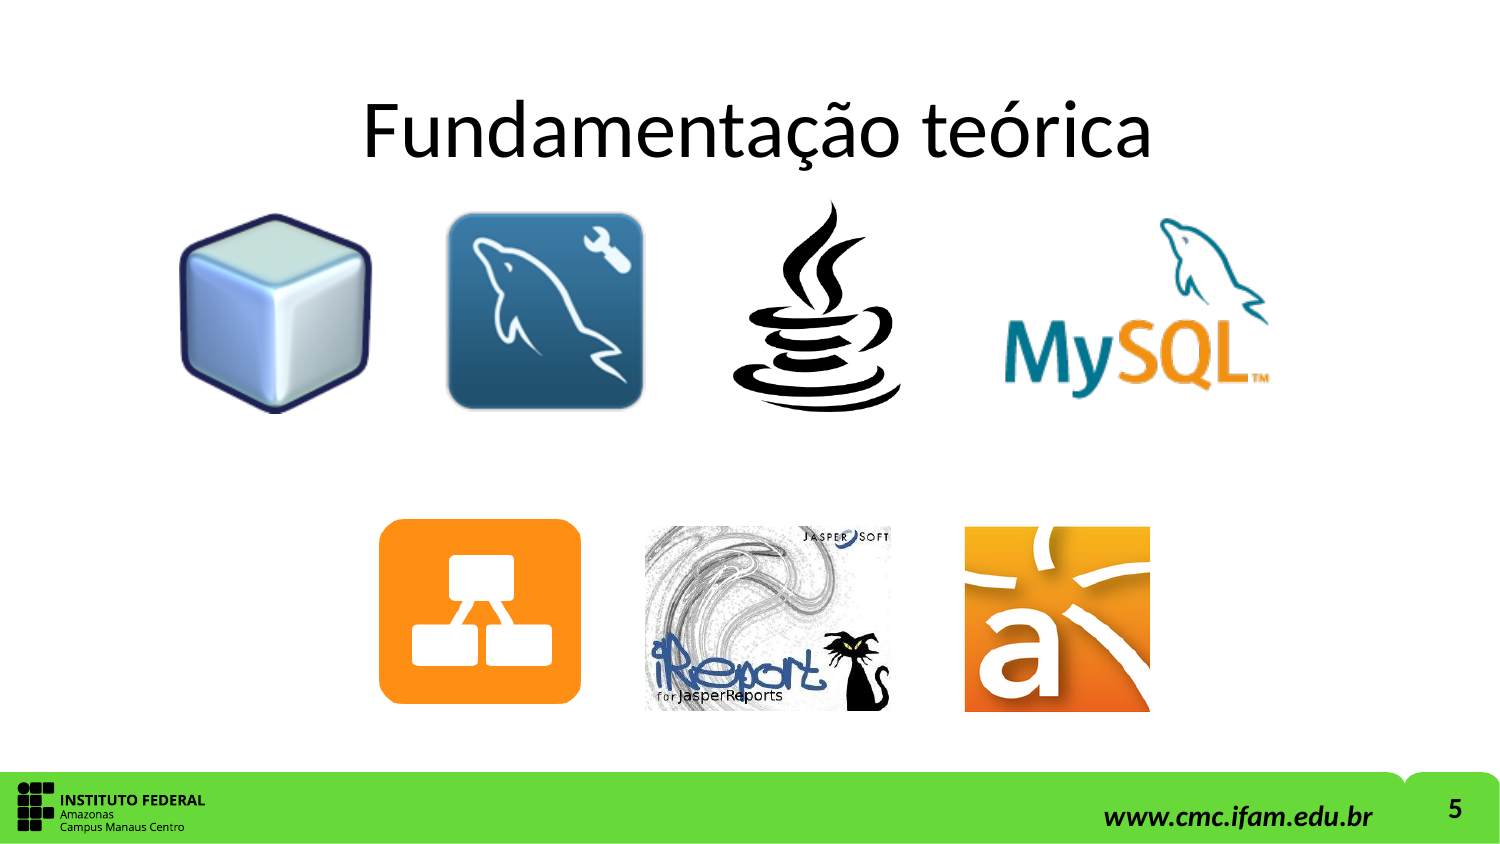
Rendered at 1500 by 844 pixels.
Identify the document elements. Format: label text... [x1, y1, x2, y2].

picture [445, 211, 646, 412]
picture [710, 199, 923, 412]
text_box [0, 772, 1500, 844]
picture [998, 214, 1273, 401]
picture [379, 519, 581, 704]
picture [179, 213, 380, 414]
title Fundamentação teórica [61, 89, 1456, 161]
text_box www.cmc.ifam.edu.br [927, 789, 1388, 840]
slide_number 5 [1411, 784, 1500, 830]
picture [645, 526, 891, 711]
picture [938, 500, 1176, 737]
